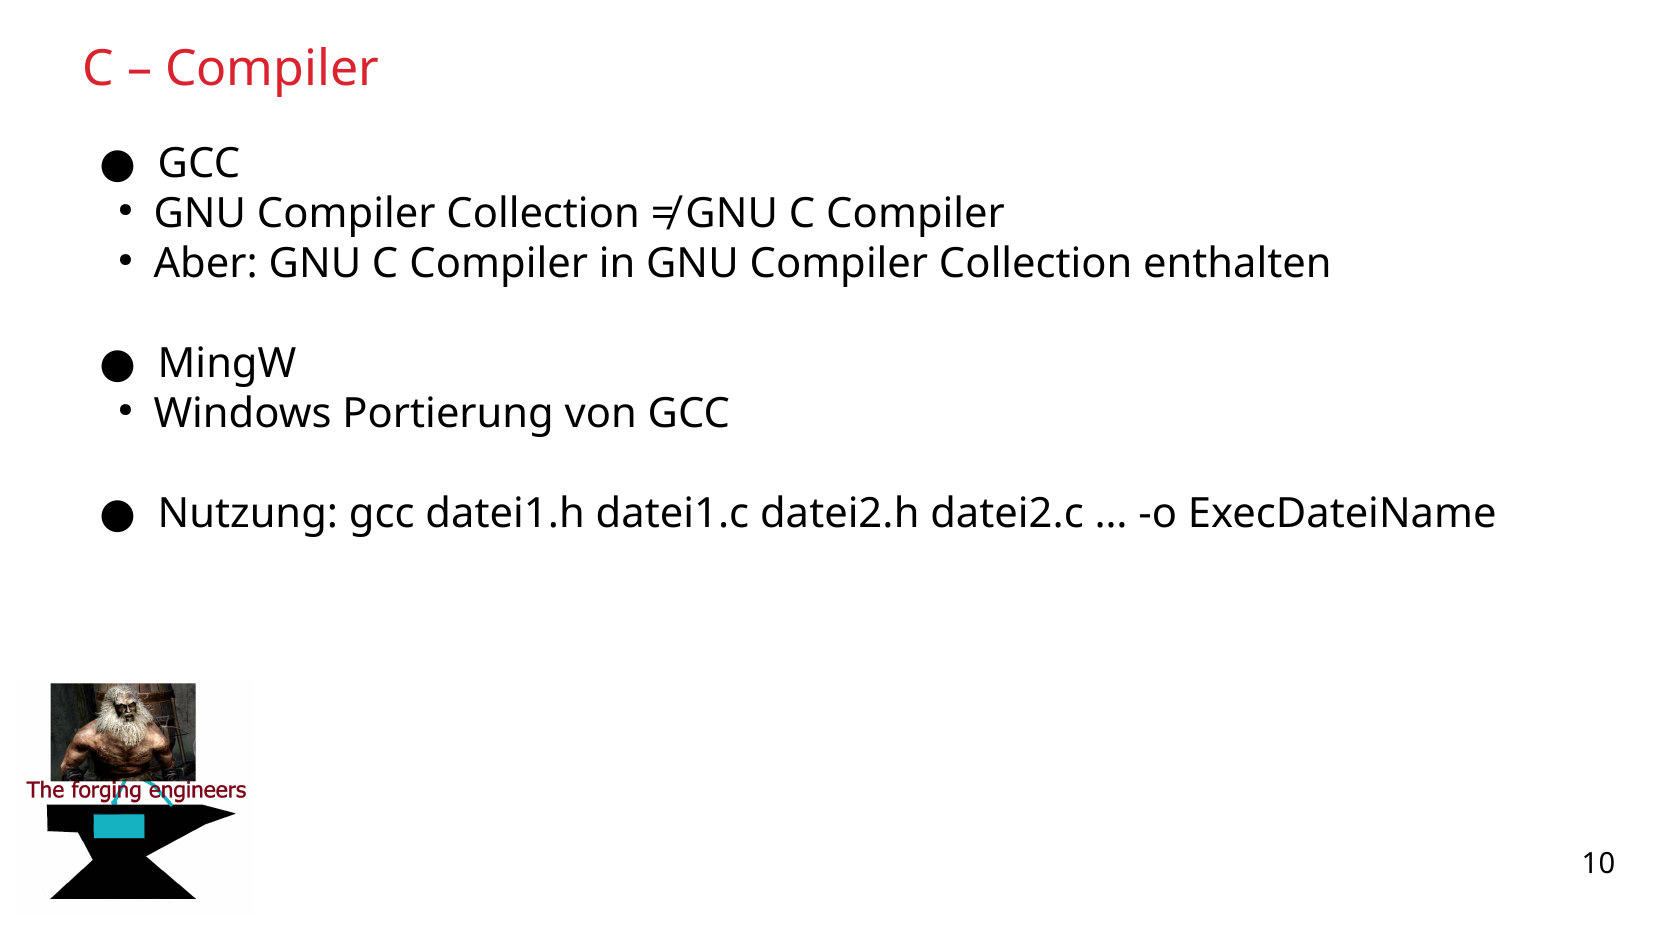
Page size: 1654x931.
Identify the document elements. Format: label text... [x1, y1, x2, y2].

title C – Compiler [82, 37, 1571, 95]
subtitle GCC GNU Compiler Collection ≠ GNU C Compiler Aber: GNU C Compiler in GNU Compiler Collection enthalten MingW Windows Portierung von GCC Nutzung: gcc datei1.h datei1.c datei2.h datei2.c … -o ExecDateiName [82, 135, 1560, 674]
picture [17, 679, 254, 916]
